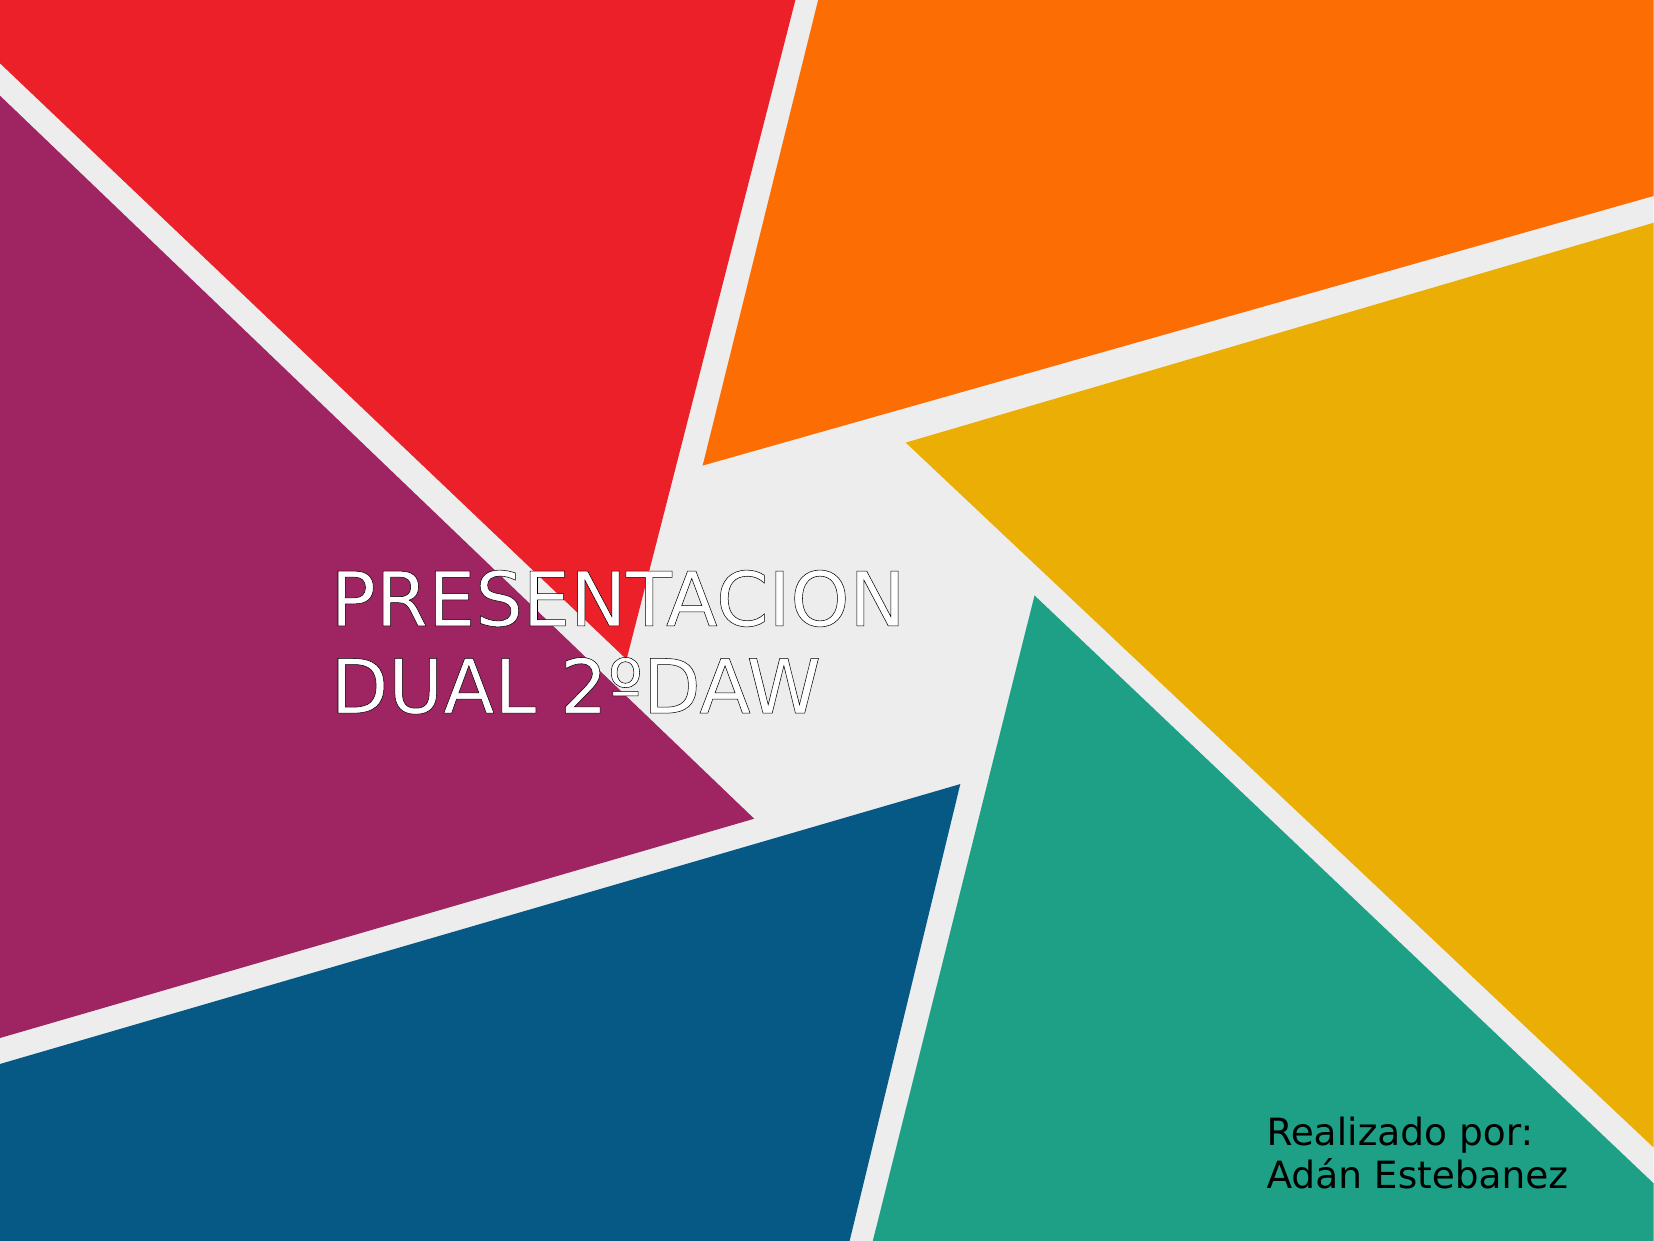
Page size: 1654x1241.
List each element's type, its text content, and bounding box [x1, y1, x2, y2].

subtitle PRESENTACION DUAL 2ºDAW [330, 295, 1335, 993]
text_box Realizado por: Adán Estebanez [1251, 1102, 1654, 1205]
